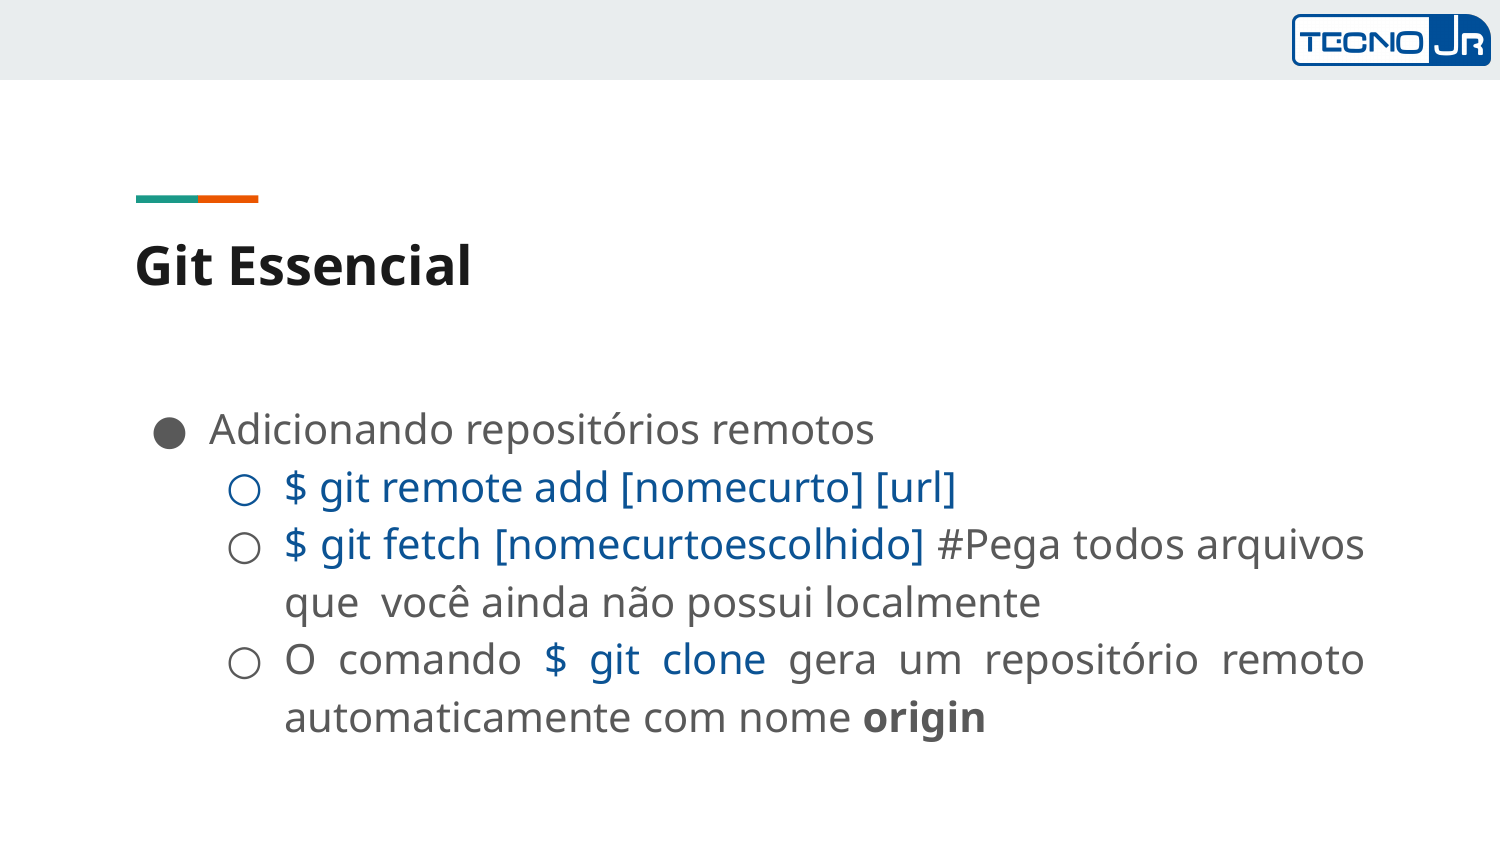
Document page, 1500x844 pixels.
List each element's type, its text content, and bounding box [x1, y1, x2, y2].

title Git Essencial [119, 216, 1381, 305]
picture [1292, 14, 1491, 66]
list Adicionando repositórios remotos $ git remote add [nomecurto] [url] $ git fetch [nomecurtoescolhido] #Pega todos arquivos que você ainda não possui localmente O comando $ git clone gera um repositório remoto automaticamente com nome origin [119, 341, 1381, 796]
